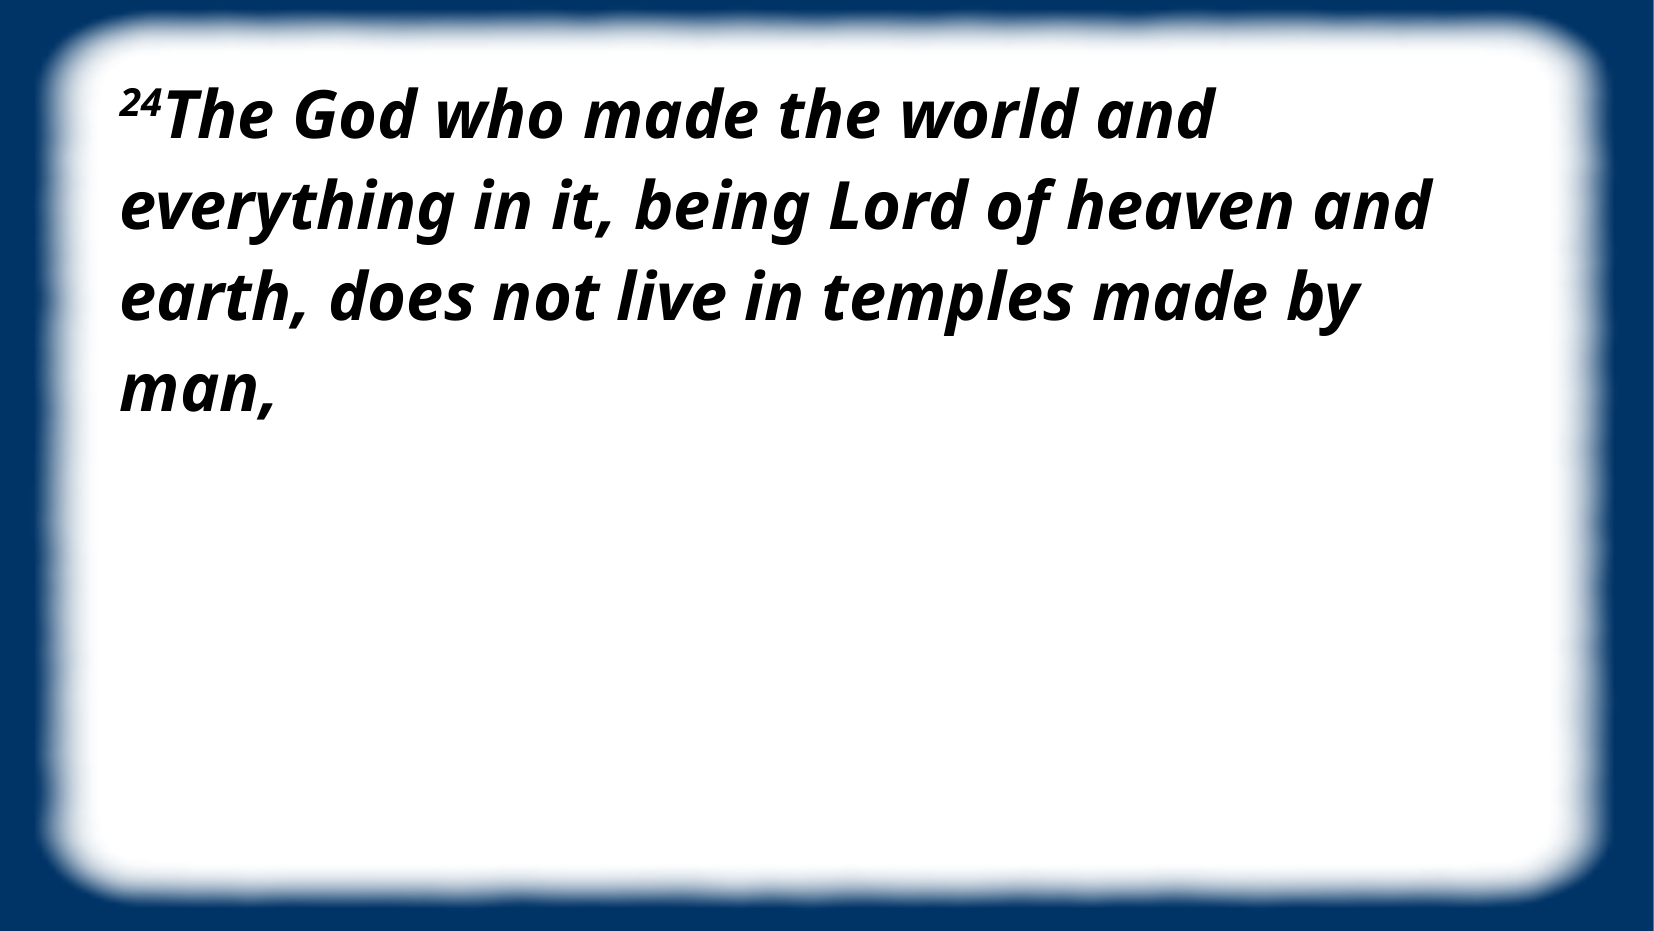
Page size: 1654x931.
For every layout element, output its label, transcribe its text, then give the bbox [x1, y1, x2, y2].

picture [0, 0, 1654, 931]
text_box 24The God who made the world and everything in it, being Lord of heaven and earth, does not live in temples made by man, [105, 60, 1546, 342]
